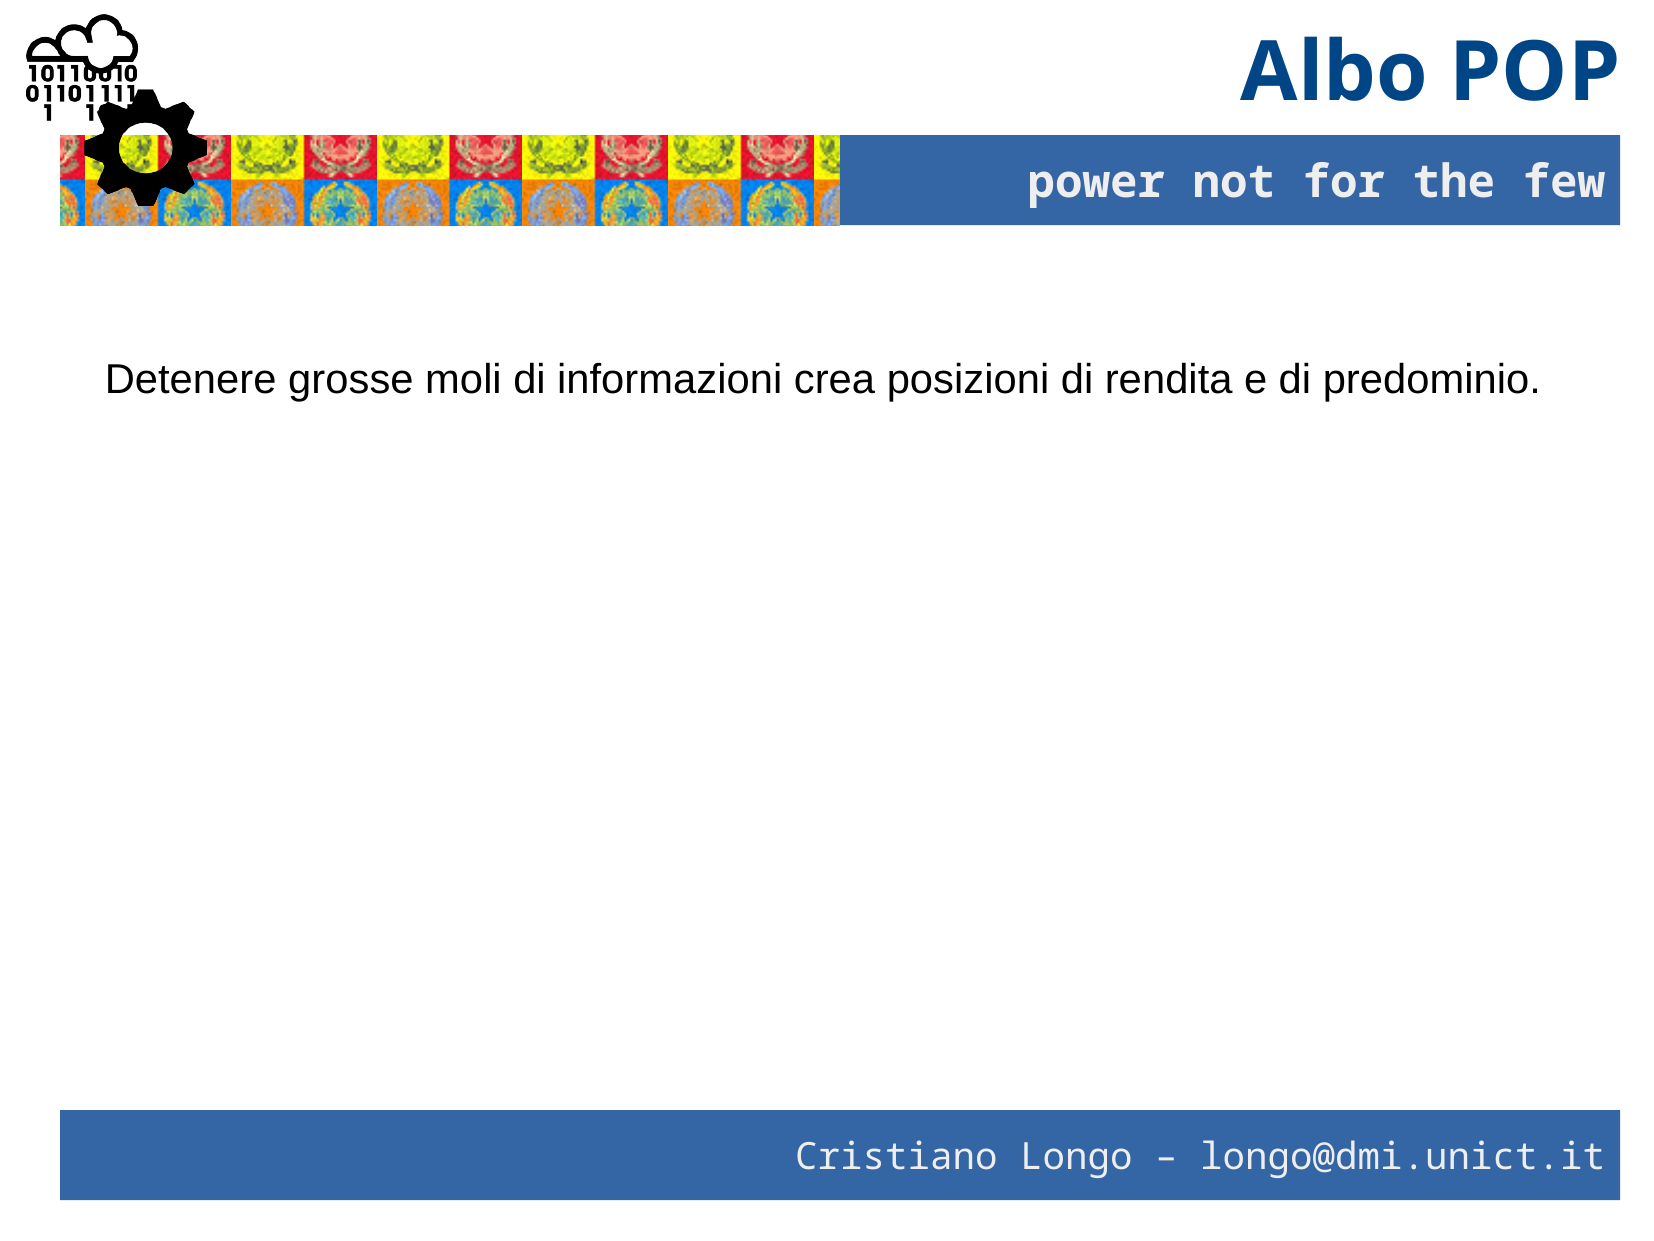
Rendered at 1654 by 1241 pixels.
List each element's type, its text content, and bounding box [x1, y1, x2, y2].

text_box Albo POP [982, 4, 1636, 124]
picture [26, 14, 207, 206]
text_box Detenere grosse moli di informazioni crea posizioni di rendita e di predominio. [90, 348, 1576, 451]
text_box [60, 135, 840, 226]
text_box Cristiano Longo – longo@dmi.unict.it [60, 1110, 1621, 1201]
text_box power not for the few [840, 135, 1621, 226]
